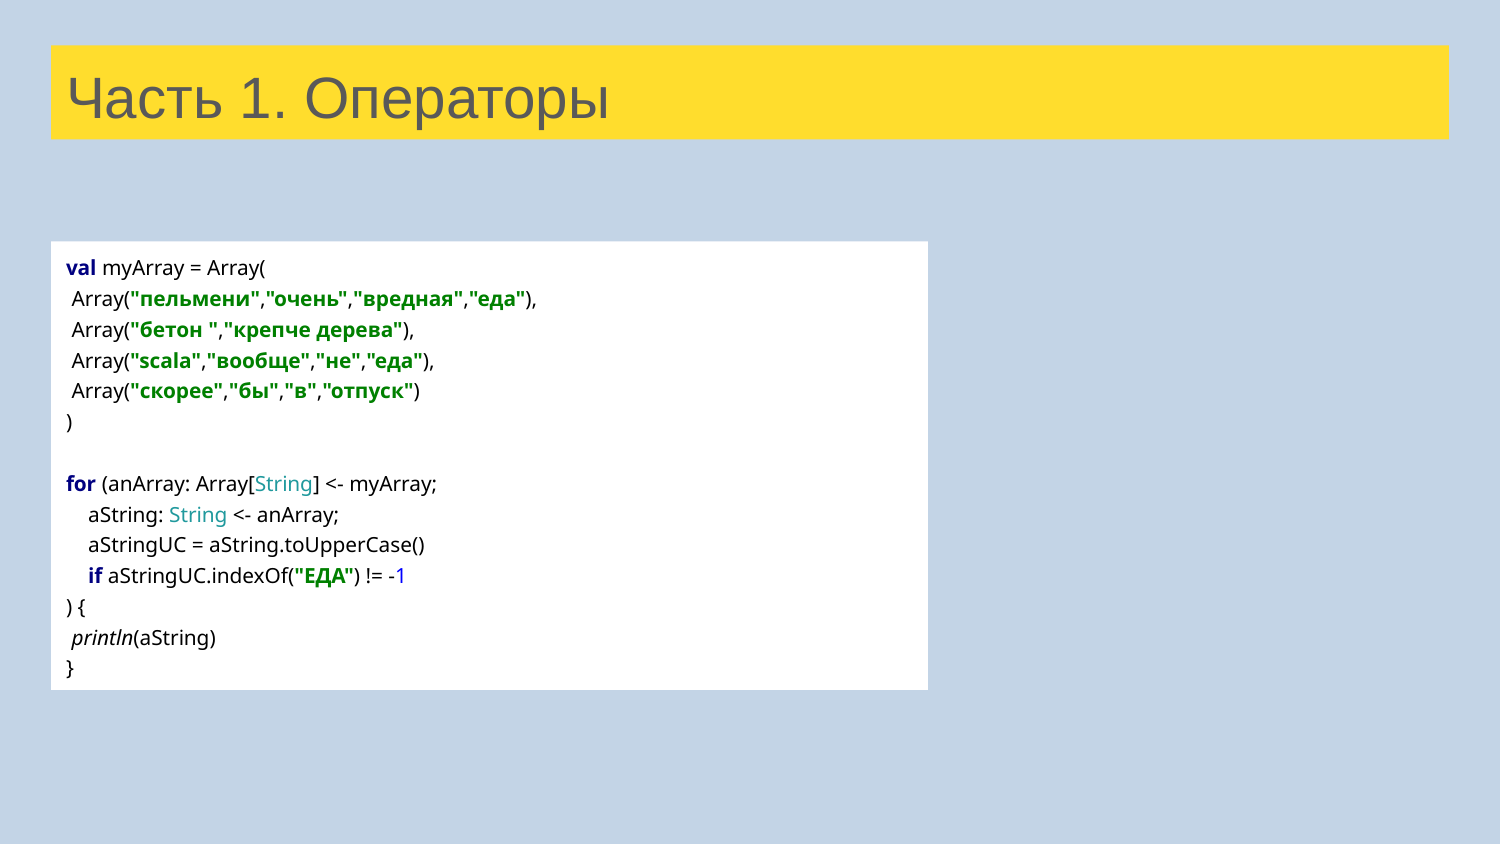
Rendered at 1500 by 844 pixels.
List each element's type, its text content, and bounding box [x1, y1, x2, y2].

text_box val myArray = Array( Array("пельмени","очень","вредная","еда"), Array("бетон ","крепче дерева"), Array("scala","вообще","не","еда"), Array("скорее","бы","в","отпуск") ) for (anArray: Array[String] <- myArray; aString: String <- anArray; aStringUC = aString.toUpperCase() if aStringUC.indexOf("ЕДА") != -1 ) { println(aString) } [51, 241, 928, 690]
title Часть 1. Операторы [51, 45, 1449, 140]
